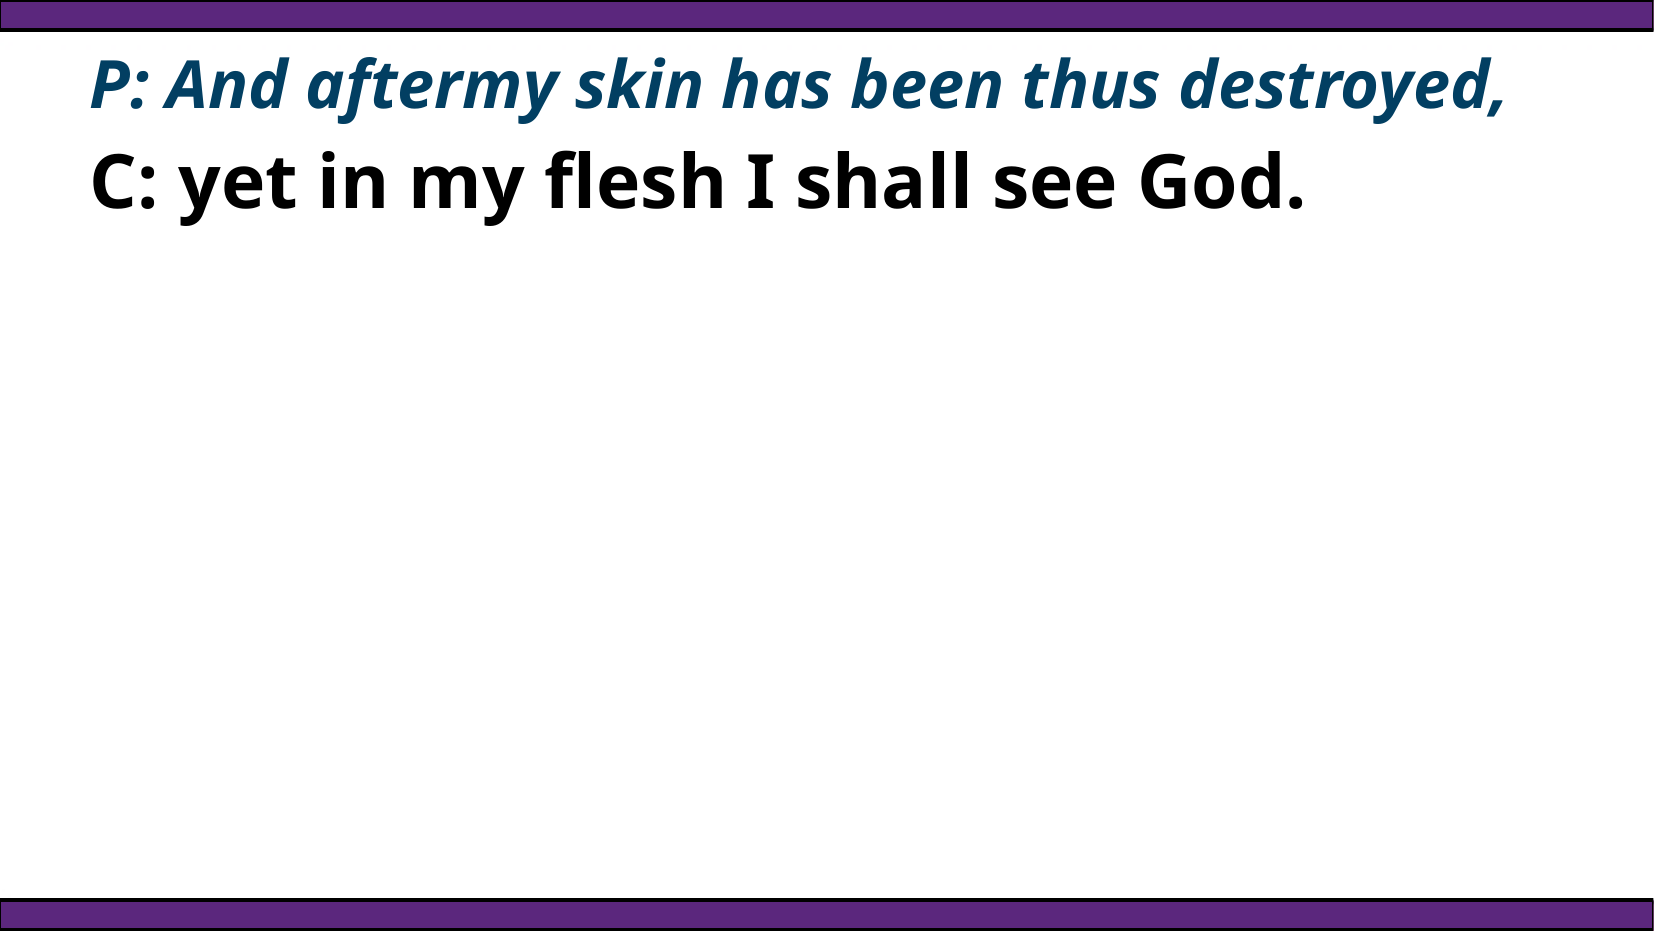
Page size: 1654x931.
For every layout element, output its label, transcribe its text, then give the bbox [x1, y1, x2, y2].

text_box [0, 900, 1654, 931]
picture [0, 31, 1654, 900]
text_box P: And aftermy skin has been thus destroyed, C: yet in my flesh I shall see God. [75, 30, 1591, 256]
text_box [0, 0, 1654, 31]
